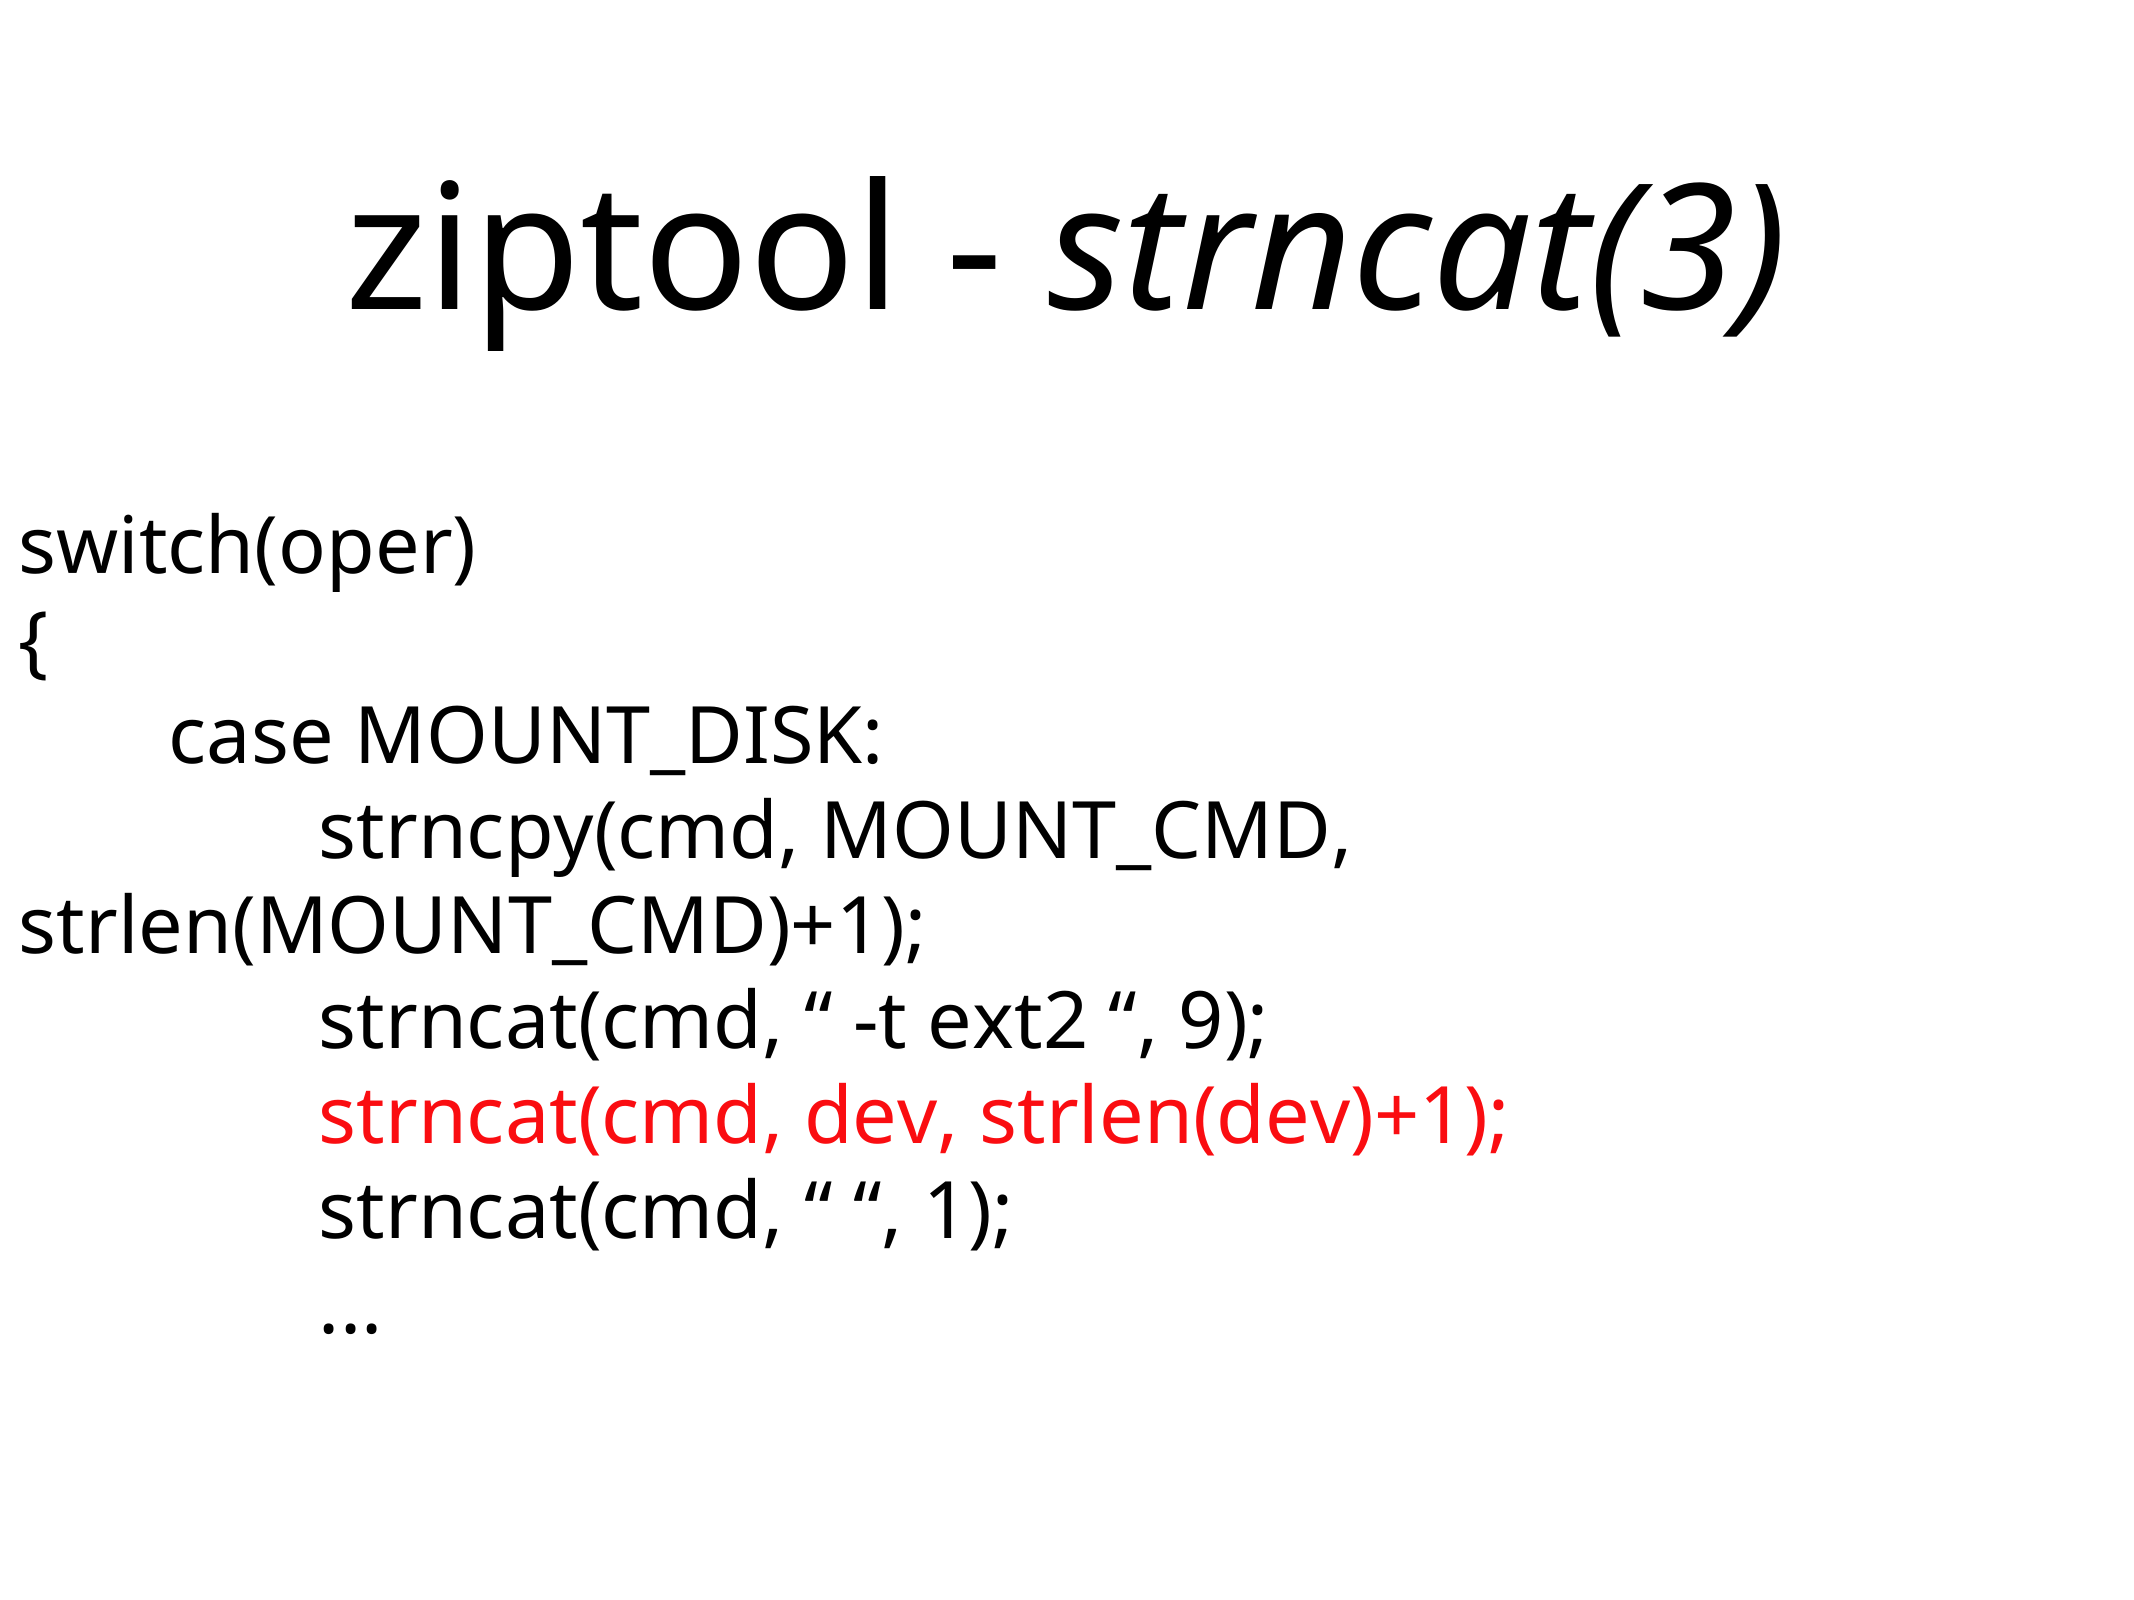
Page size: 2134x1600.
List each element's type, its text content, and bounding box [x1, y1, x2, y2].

text_box switch(oper) { case MOUNT_DISK: strncpy(cmd, MOUNT_CMD, strlen(MOUNT_CMD)+1); strncat(cmd, “ -t ext2 “, 9); strncat(cmd, dev, strlen(dev)+1); strncat(cmd, “ “, 1); ... [18, 546, 2113, 1297]
title ziptool - strncat(3) [208, 41, 1925, 442]
